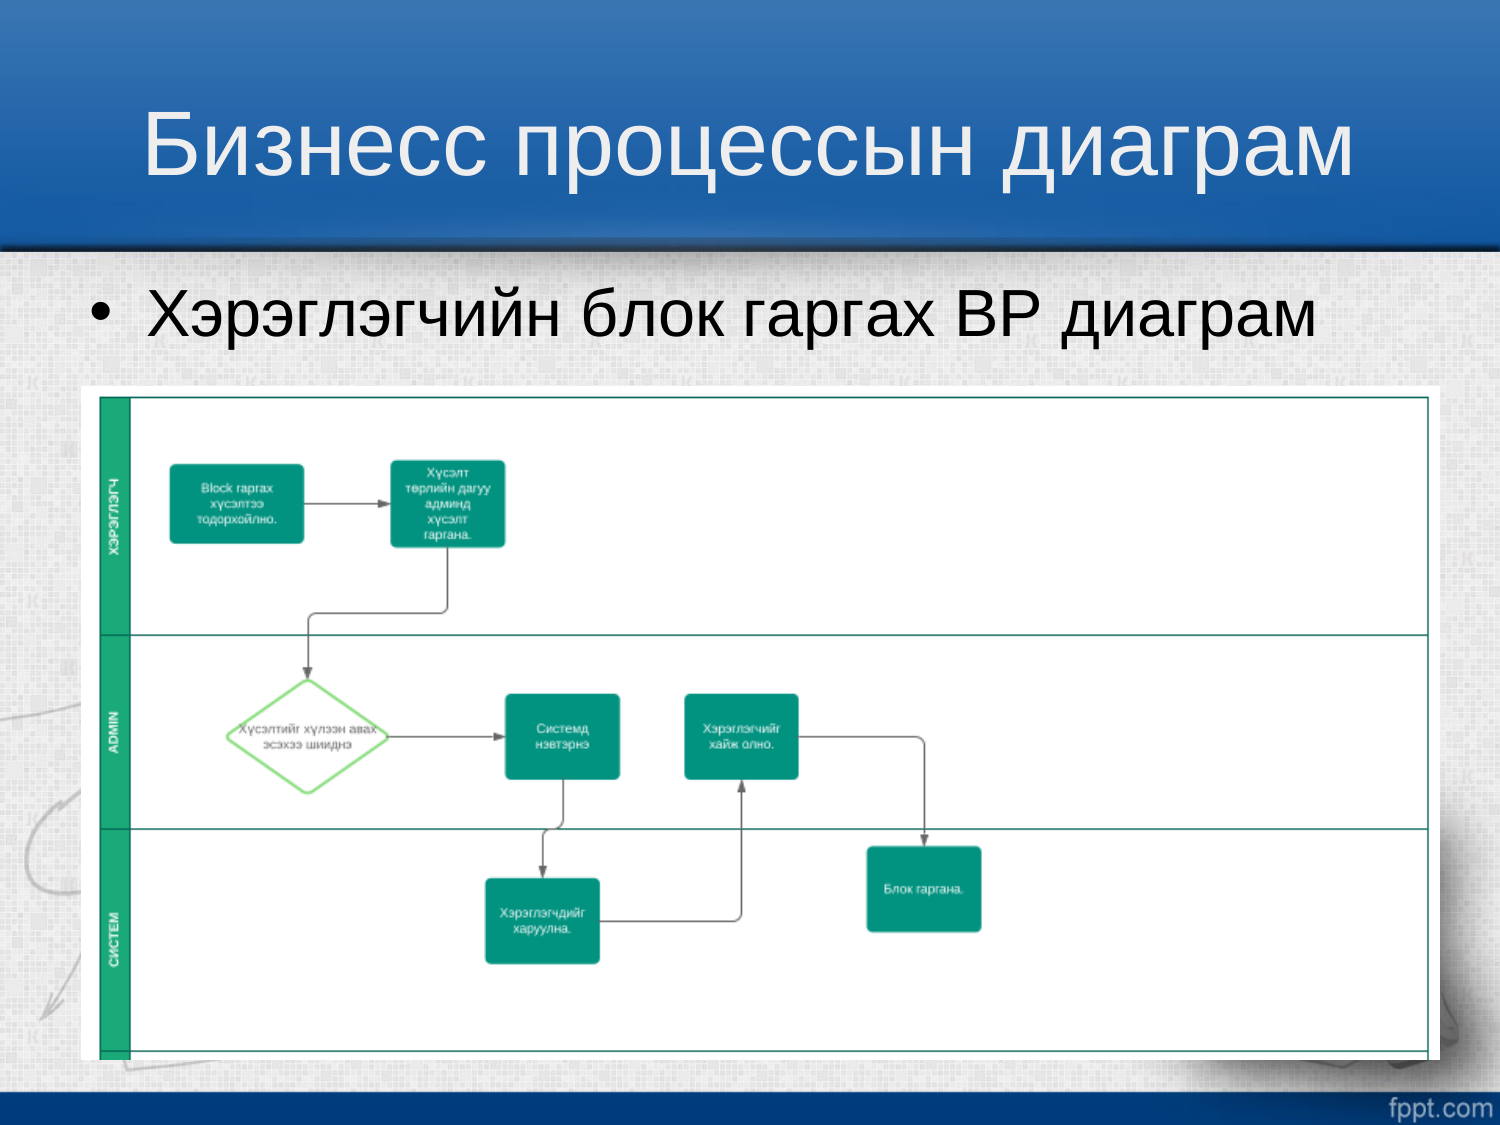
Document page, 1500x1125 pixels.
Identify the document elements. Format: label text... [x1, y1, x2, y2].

title Бизнесс процессын диаграм [75, 45, 1426, 233]
list Хэрэглэгчийн блок гаргах BP диаграм [75, 262, 1426, 1005]
picture [0, 0, 1500, 1125]
